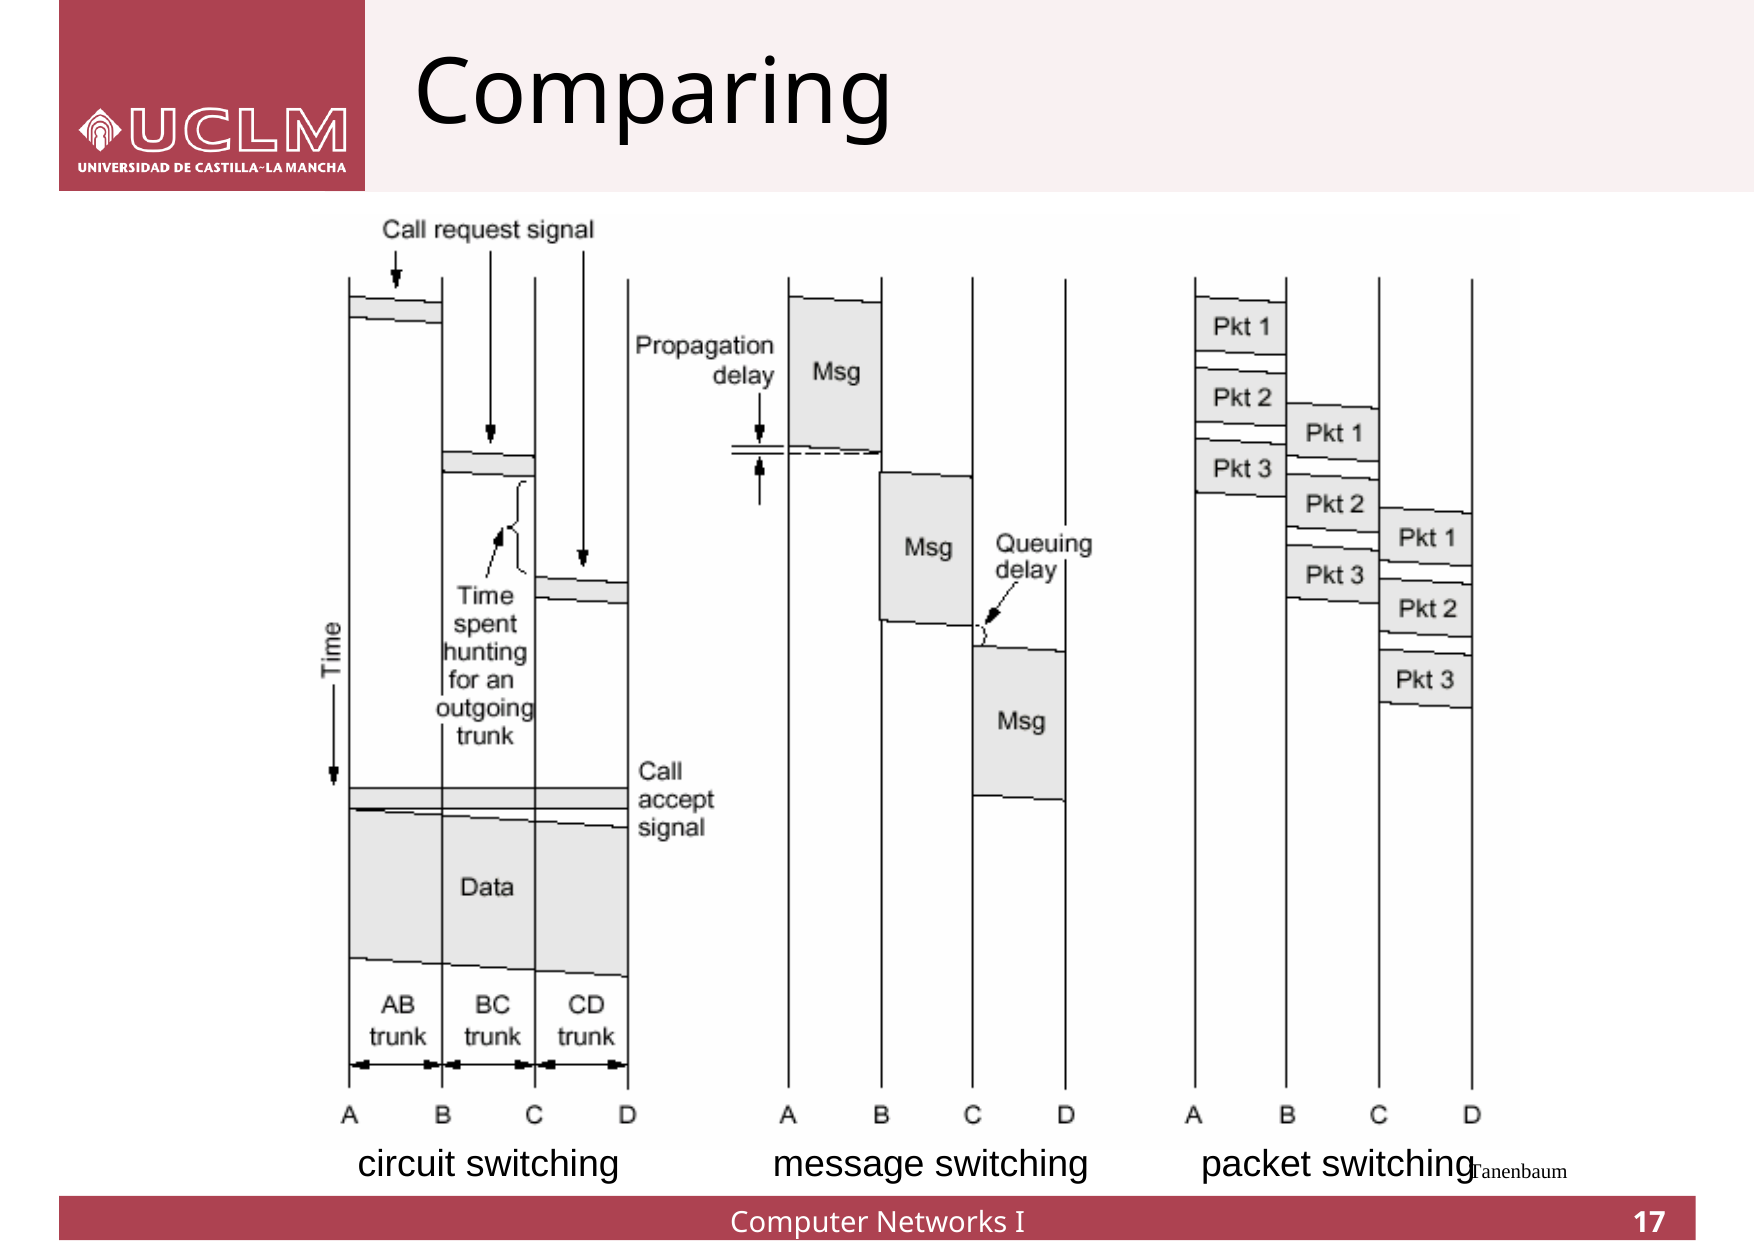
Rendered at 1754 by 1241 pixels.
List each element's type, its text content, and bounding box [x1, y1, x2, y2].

text_box packet switching [1153, 1139, 1524, 1204]
title Comparing [413, 0, 1667, 198]
text_box Tanenbaum [1524, 1158, 1632, 1183]
picture [59, 0, 365, 191]
picture [310, 214, 1520, 1150]
text_box circuit switching [332, 1139, 646, 1185]
text_box message switching [745, 1139, 1117, 1204]
